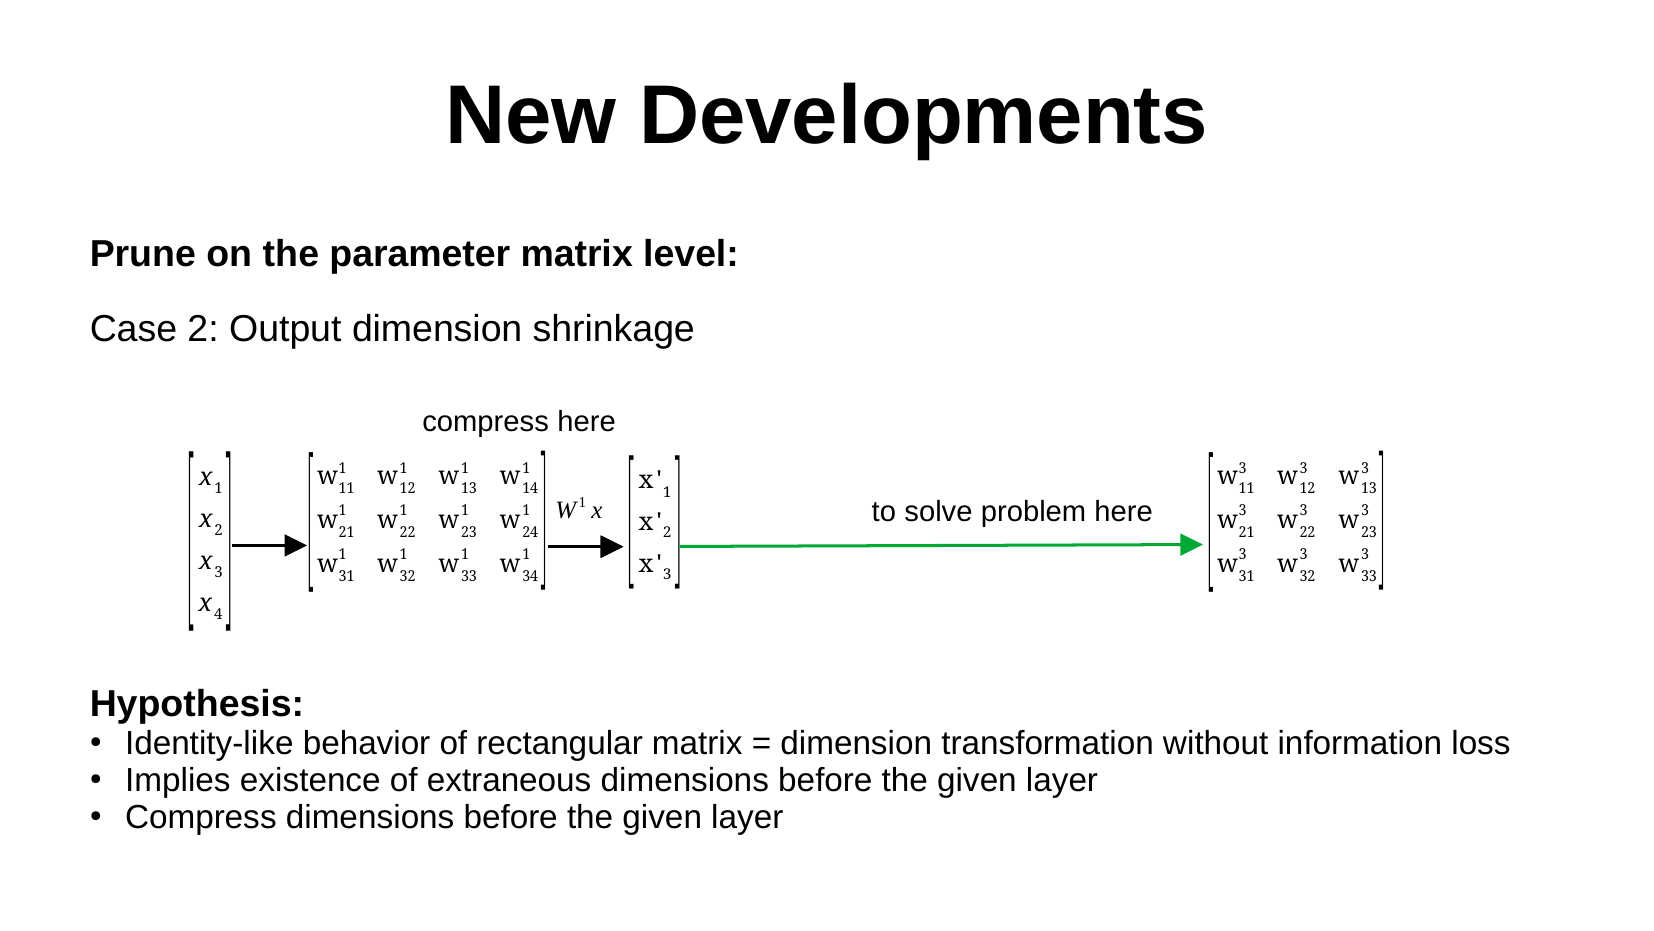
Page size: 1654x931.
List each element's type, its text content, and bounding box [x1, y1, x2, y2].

chart [549, 493, 609, 526]
text_box Prune on the parameter matrix level: [75, 225, 950, 300]
chart [627, 455, 681, 591]
chart [307, 450, 548, 593]
title New Developments [82, 37, 1571, 193]
text_box to solve problem here [825, 487, 1201, 561]
text_box Hypothesis: Identity-like behavior of rectangular matrix = dimension transformation without information loss Implies existence of extraneous dimensions before the given layer Compress dimensions before the given layer [75, 675, 1613, 828]
text_box compress here [363, 397, 676, 451]
chart [187, 450, 233, 633]
text_box Case 2: Output dimension shrinkage [75, 300, 950, 390]
chart [1207, 450, 1386, 593]
